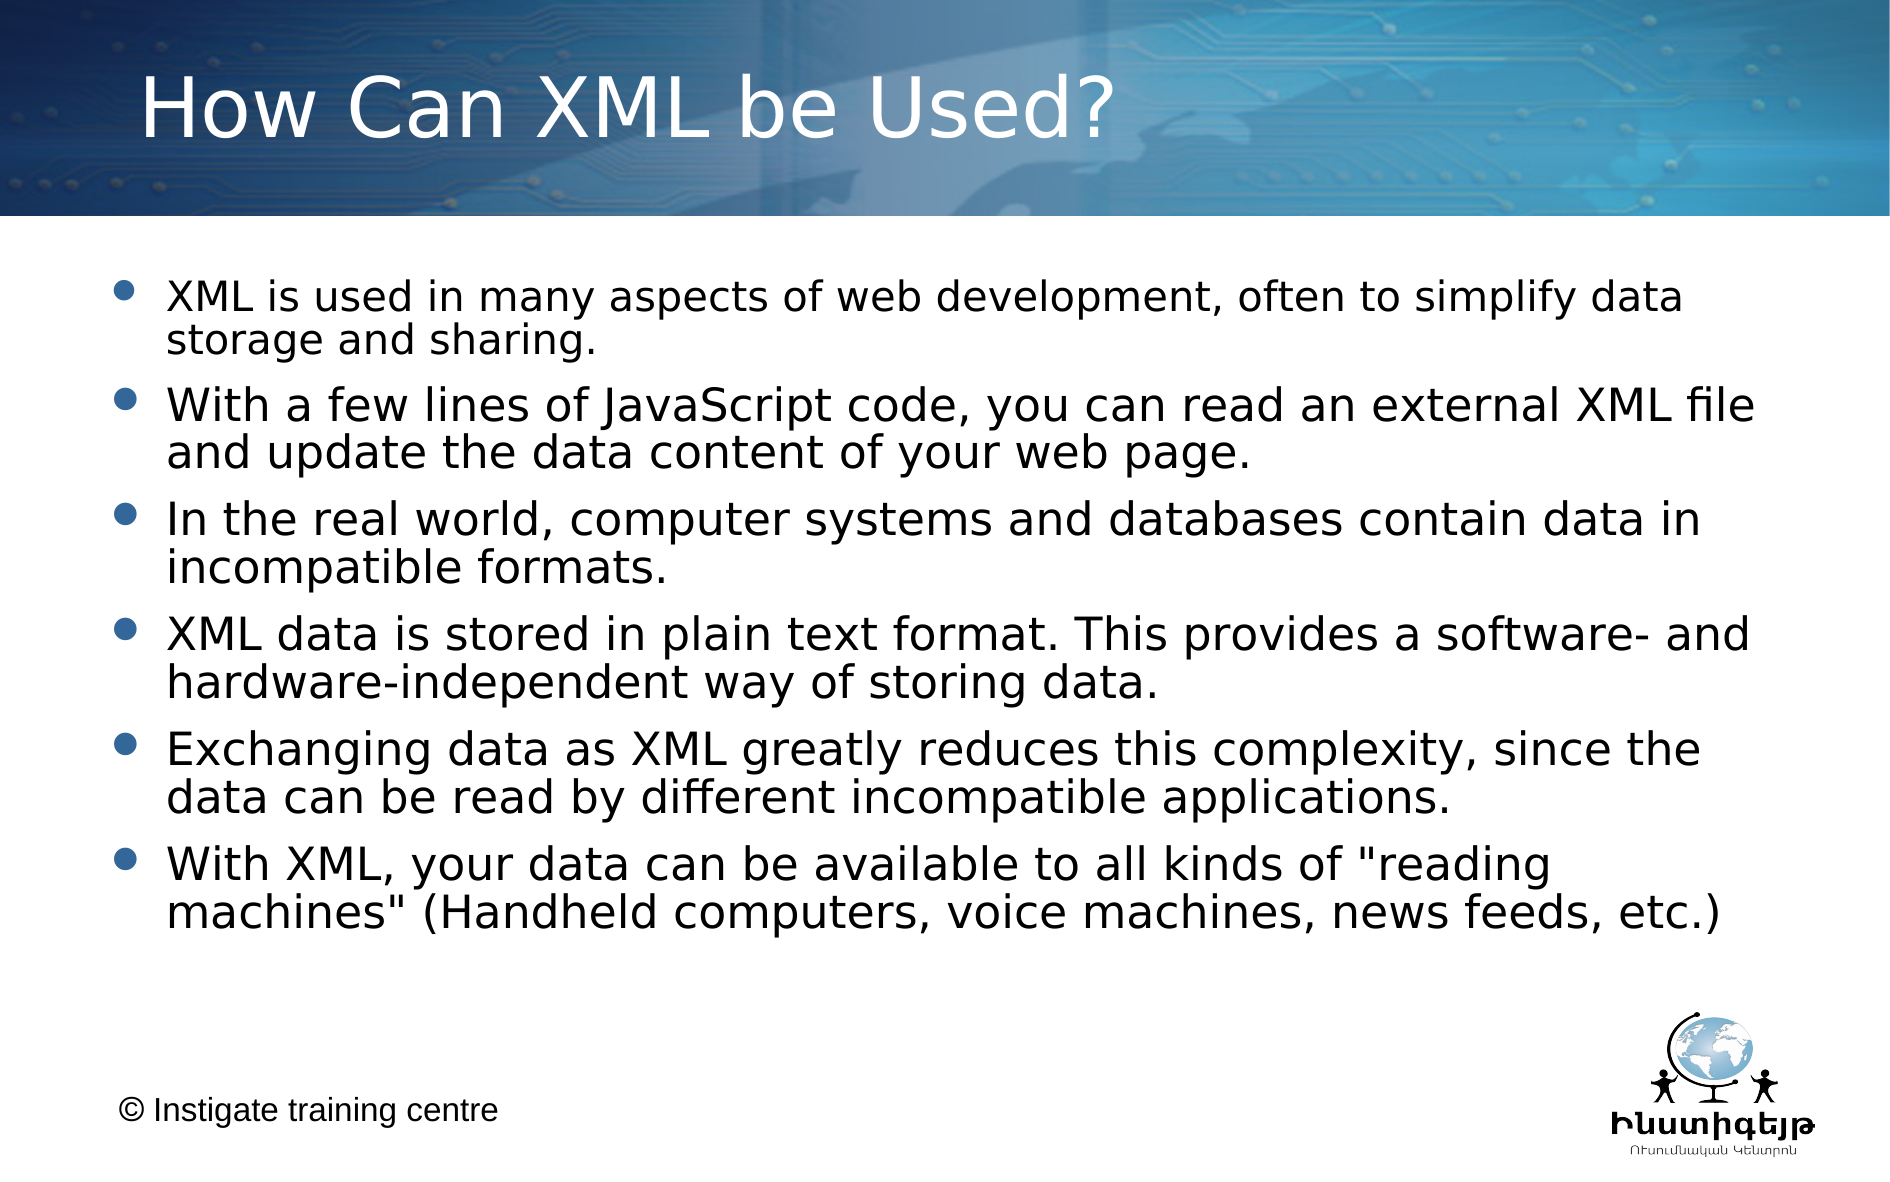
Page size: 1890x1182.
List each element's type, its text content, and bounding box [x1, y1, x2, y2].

picture [1612, 1012, 1815, 1157]
list XML is used in many aspects of web development, often to simplify data storage and sharing. With a few lines of JavaScript code, you can read an external XML file and update the data content of your web page. In the real world, computer systems and databases contain data in incompatible formats. XML data is stored in plain text format. This provides a software- and hardware-independent way of storing data. Exchanging data as XML greatly reduces this complexity, since the data can be read by different incompatible applications. With XML, your data can be available to all kinds of "reading machines" (Handheld computers, voice machines, news feeds, etc.) [110, 276, 1801, 300]
picture [0, 0, 1890, 216]
